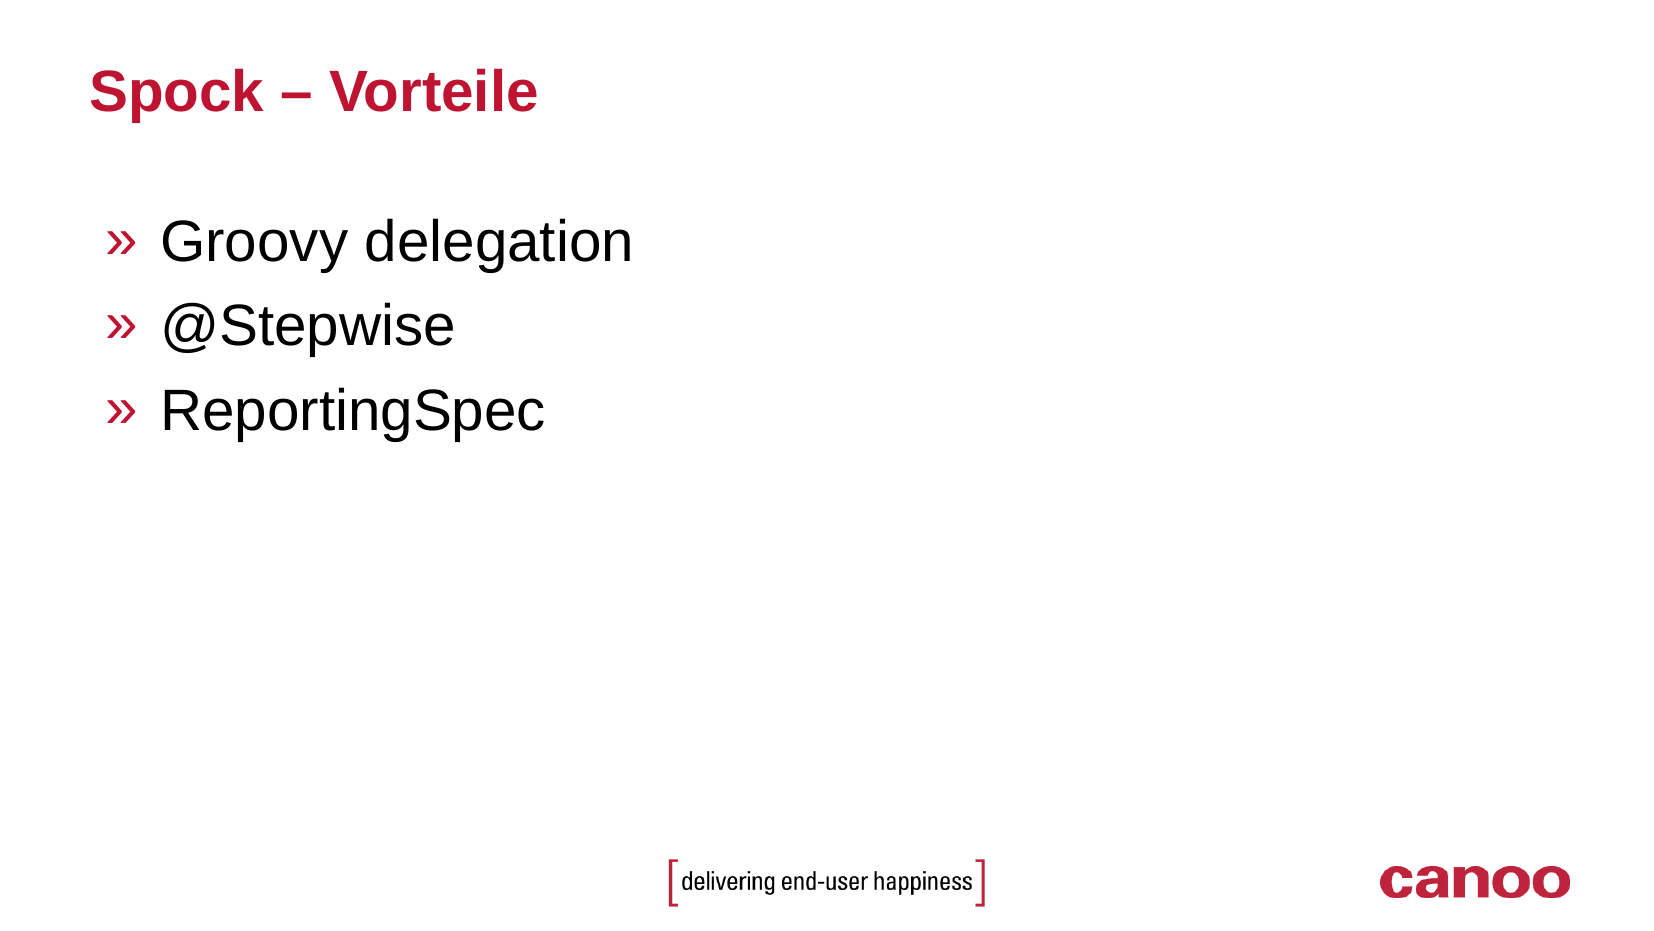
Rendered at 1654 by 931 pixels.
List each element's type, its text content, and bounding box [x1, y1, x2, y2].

picture [662, 855, 991, 910]
title Spock – Vorteile [75, 45, 1591, 136]
list Groovy delegation @Stepwise ReportingSpec [90, 195, 1456, 616]
picture [1380, 866, 1570, 898]
